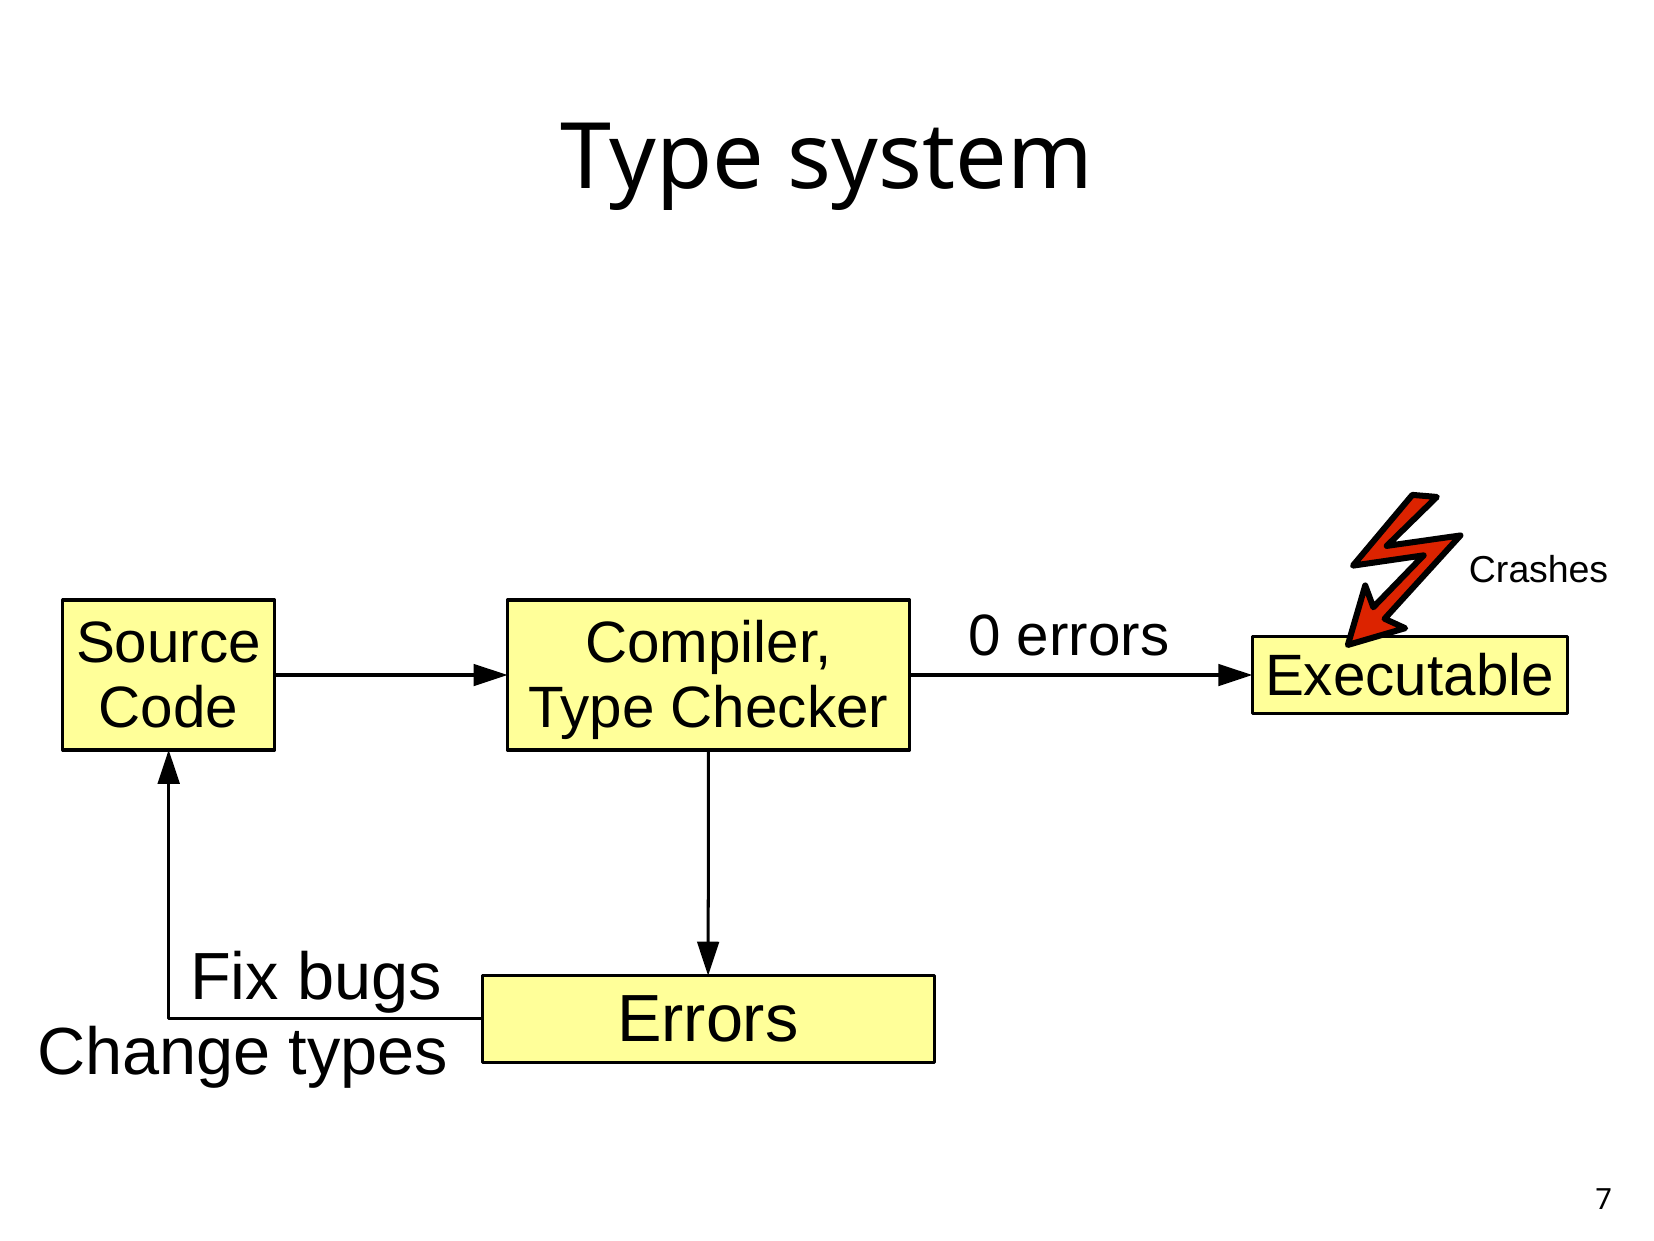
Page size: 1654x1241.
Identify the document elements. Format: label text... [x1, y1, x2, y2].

text_box Fix bugs [175, 931, 458, 1000]
text_box Crashes [1347, 494, 1461, 645]
text_box Change types [22, 1000, 465, 1102]
text_box Compiler, Type Checker [507, 600, 910, 751]
text_box Source Code [62, 600, 275, 751]
text_box Executable [1252, 636, 1568, 714]
text_box 0 errors [953, 595, 1185, 675]
title Type system [82, 49, 1571, 257]
text_box Errors [482, 975, 935, 1063]
